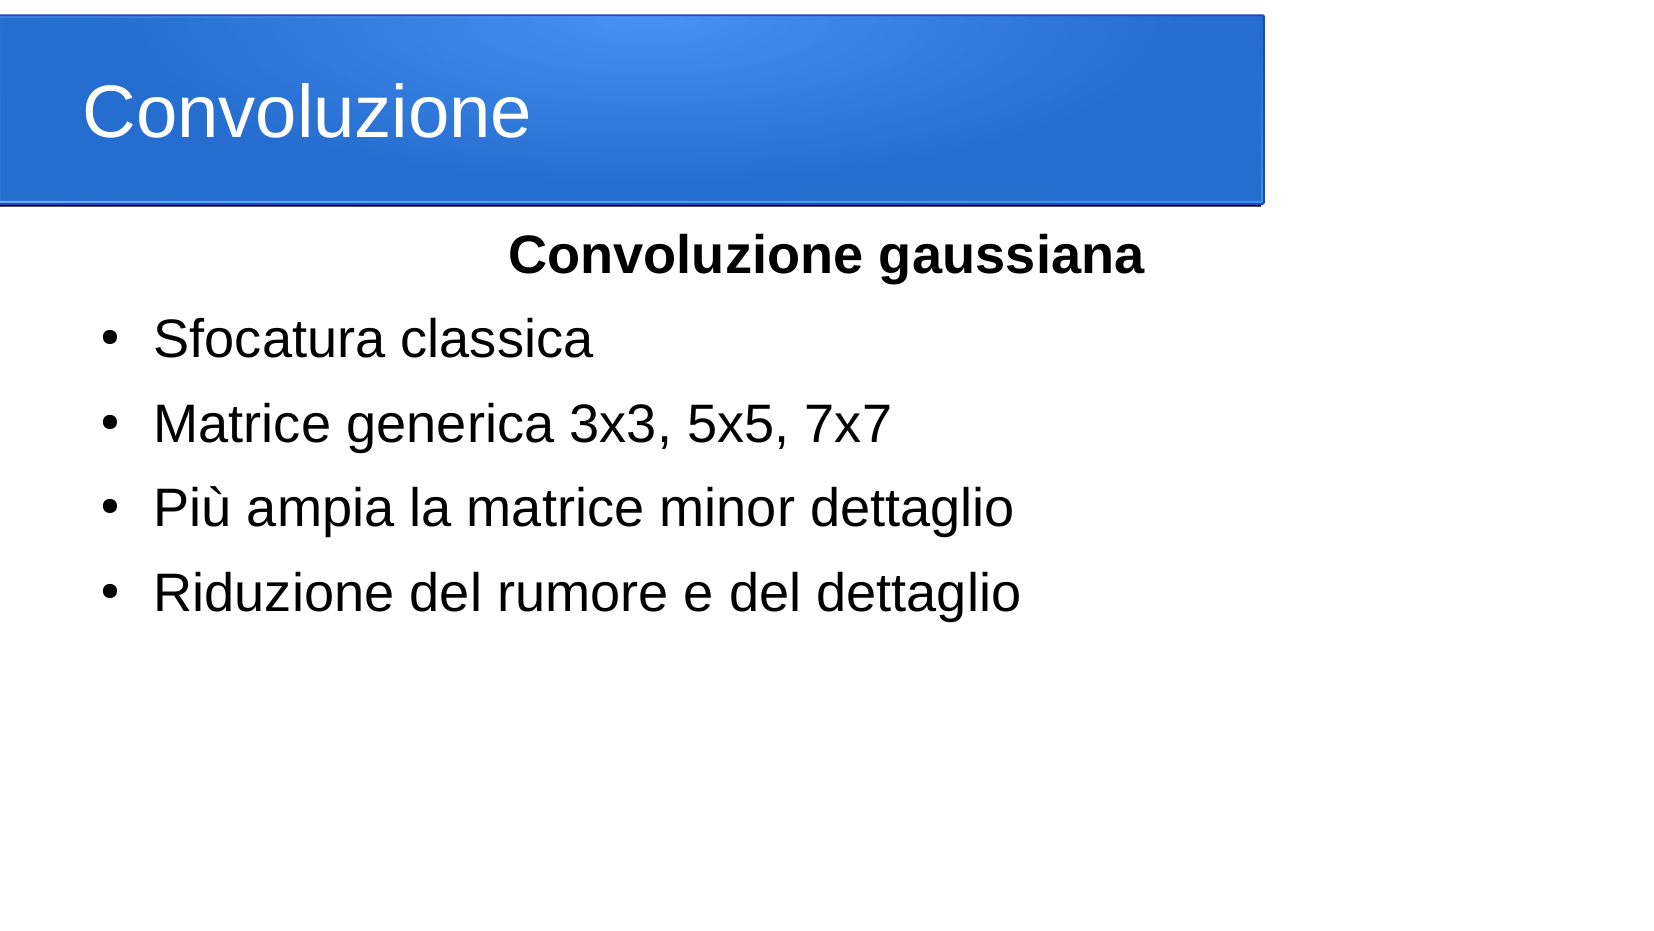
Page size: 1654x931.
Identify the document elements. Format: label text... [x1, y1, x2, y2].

list Convoluzione gaussiana Sfocatura classica Matrice generica 3x3, 5x5, 7x7 Più ampia la matrice minor dettaglio Riduzione del rumore e del dettaglio [82, 224, 1571, 764]
title Convoluzione [82, 35, 1235, 189]
